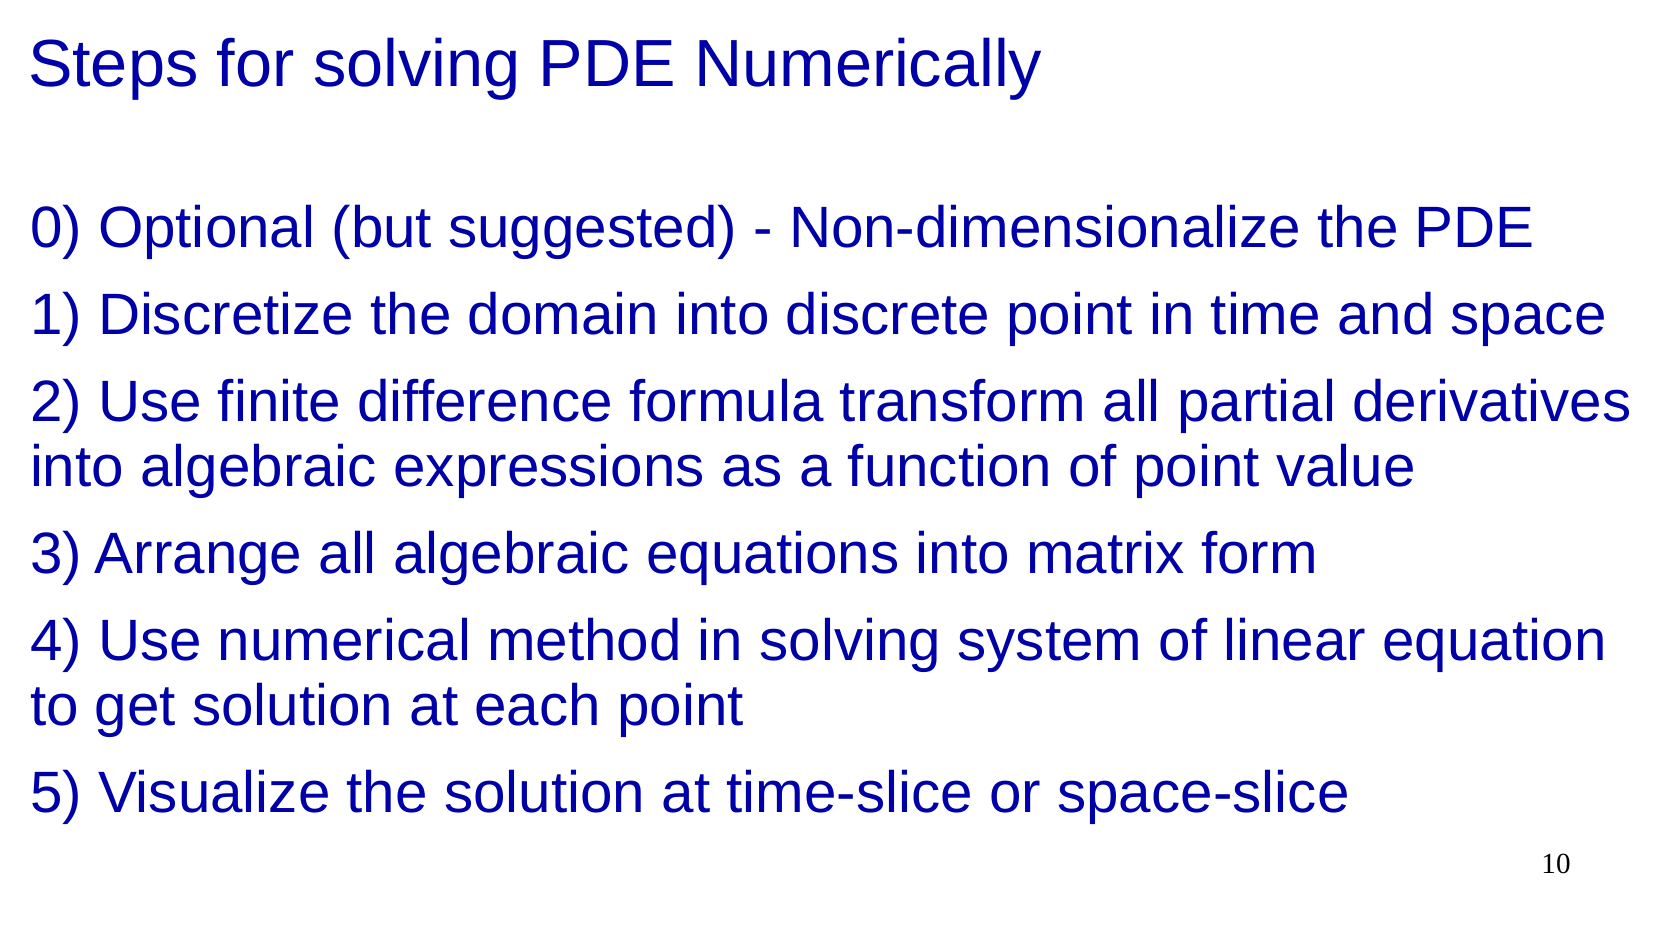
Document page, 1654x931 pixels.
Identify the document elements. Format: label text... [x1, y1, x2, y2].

list 0) Optional (but suggested) - Non-dimensionalize the PDE 1) Discretize the domain into discrete point in time and space 2) Use finite difference formula transform all partial derivatives into algebraic expressions as a function of point value 3) Arrange all algebraic equations into matrix form 4) Use numerical method in solving system of linear equation to get solution at each point 5) Visualize the solution at time-slice or space-slice [30, 195, 1645, 916]
title Steps for solving PDE Numerically [28, 21, 1626, 106]
